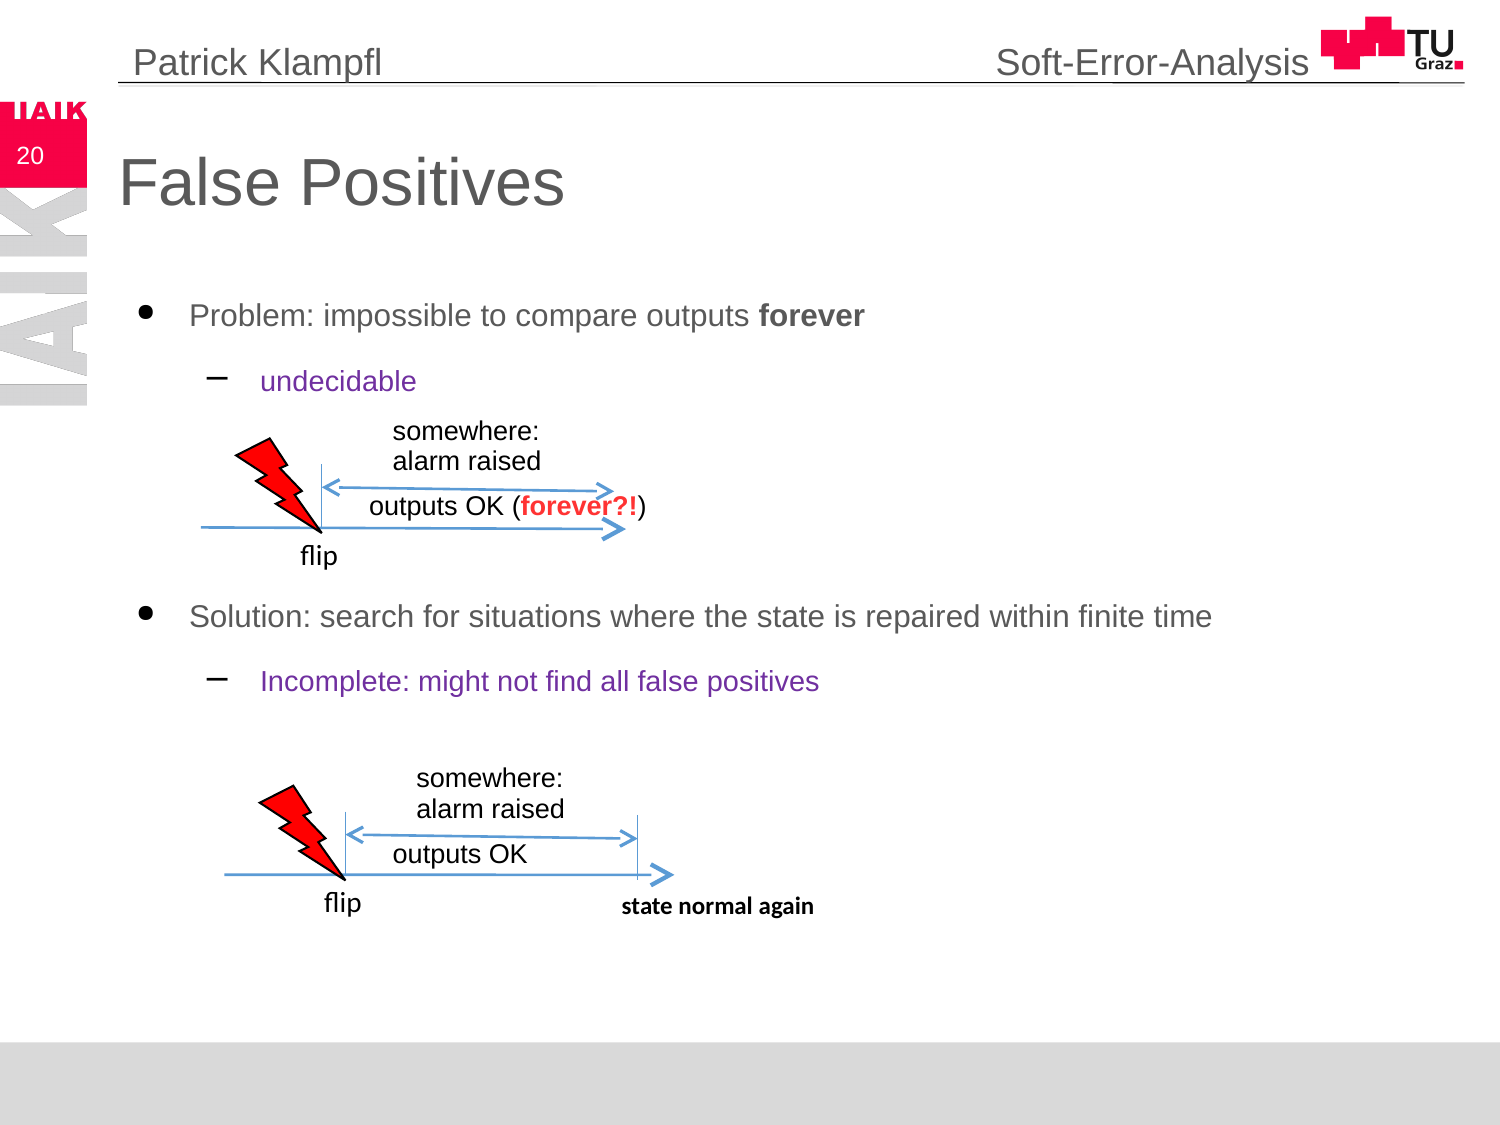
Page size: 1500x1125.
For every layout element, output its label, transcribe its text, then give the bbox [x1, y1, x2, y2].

text_box [259, 785, 343, 876]
picture [0, 1, 87, 406]
slide_number <number> [1, 124, 84, 185]
text_box outputs OK [377, 831, 780, 877]
text_box outputs OK (forever?!) [354, 484, 674, 560]
text_box flip [285, 529, 434, 579]
title False Positives [118, 138, 1469, 295]
text_box state normal again [580, 882, 856, 927]
picture [1318, 12, 1466, 73]
text_box somewhere: alarm raised [377, 408, 567, 484]
text_box [236, 438, 319, 529]
text_box flip [309, 876, 457, 927]
list Problem: impossible to compare outputs forever undecidable Solution: search for situations where the state is repaired within finite time Incomplete: might not find all false positives [118, 295, 1469, 1038]
text_box somewhere: alarm raised [401, 755, 591, 831]
